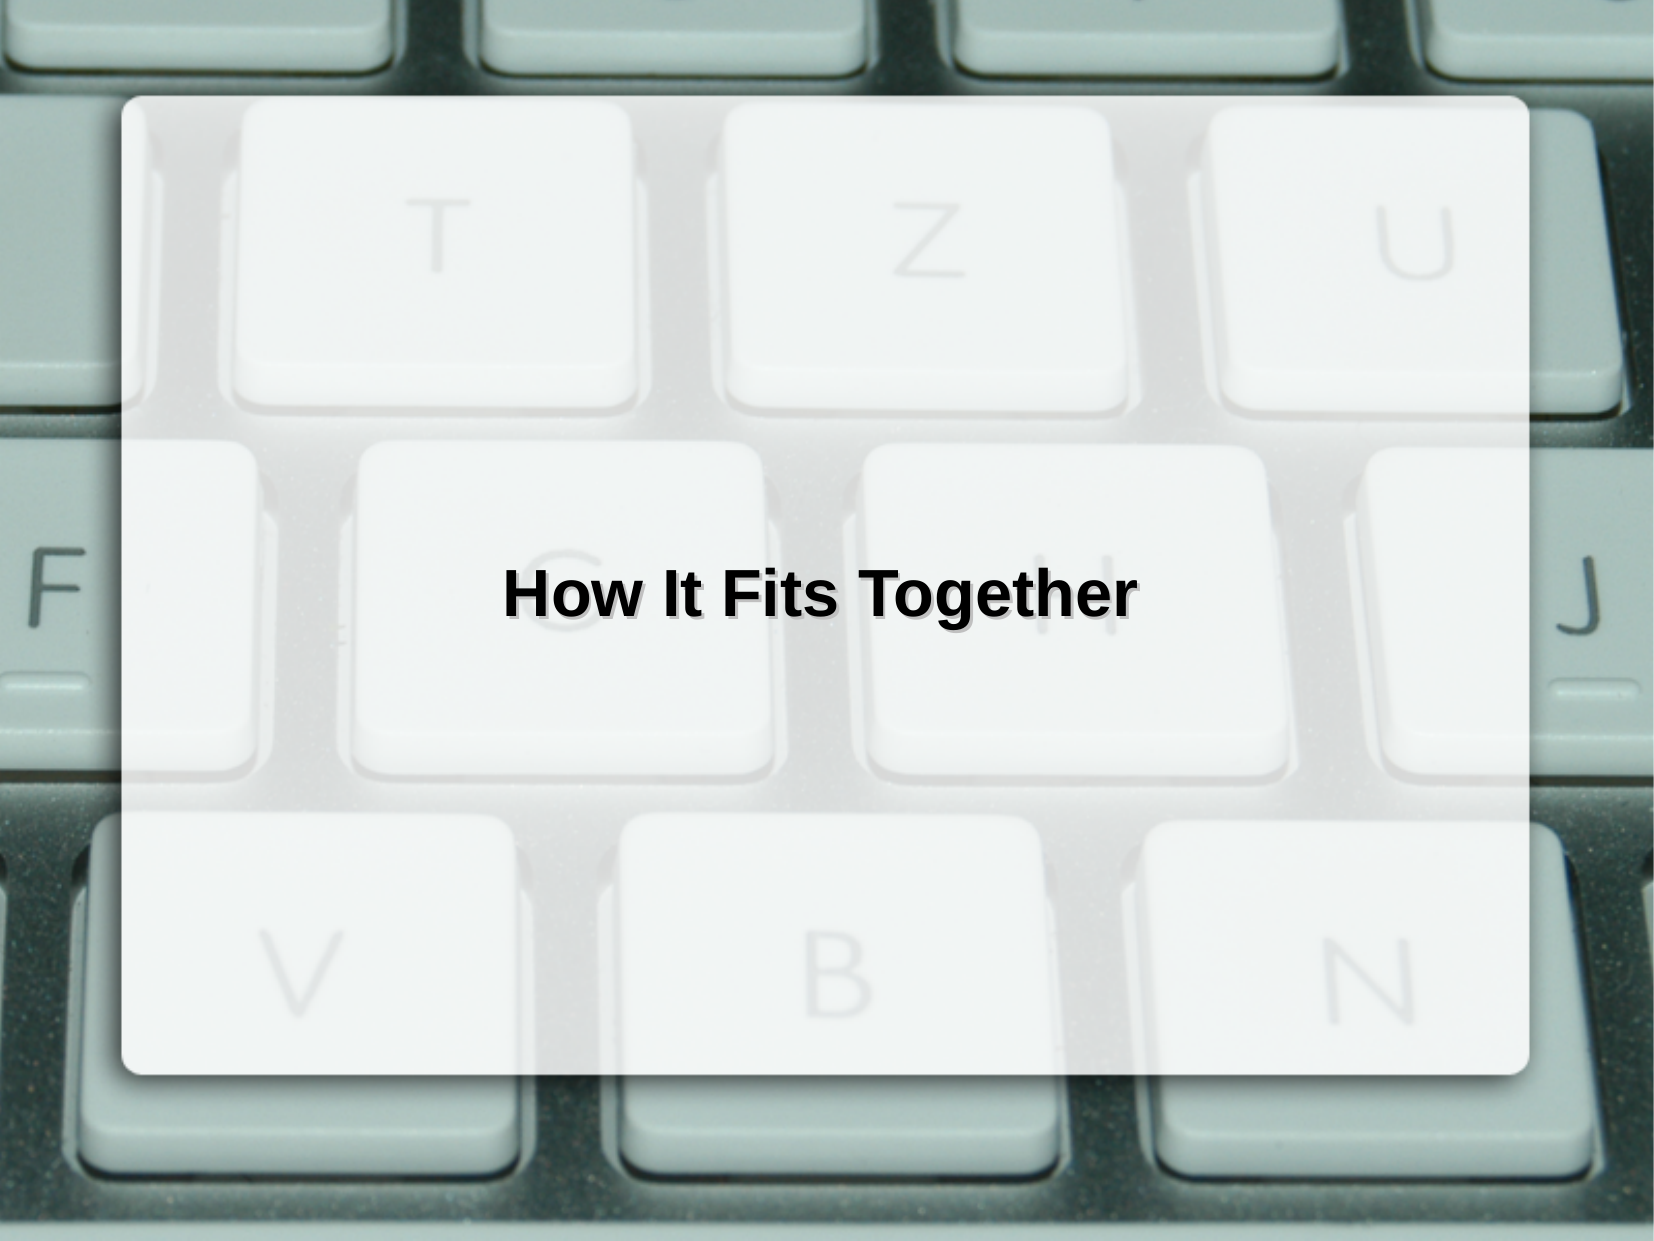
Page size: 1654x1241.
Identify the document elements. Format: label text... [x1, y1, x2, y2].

subtitle How It Fits Together [135, 125, 1506, 1063]
picture [0, 0, 1654, 1241]
